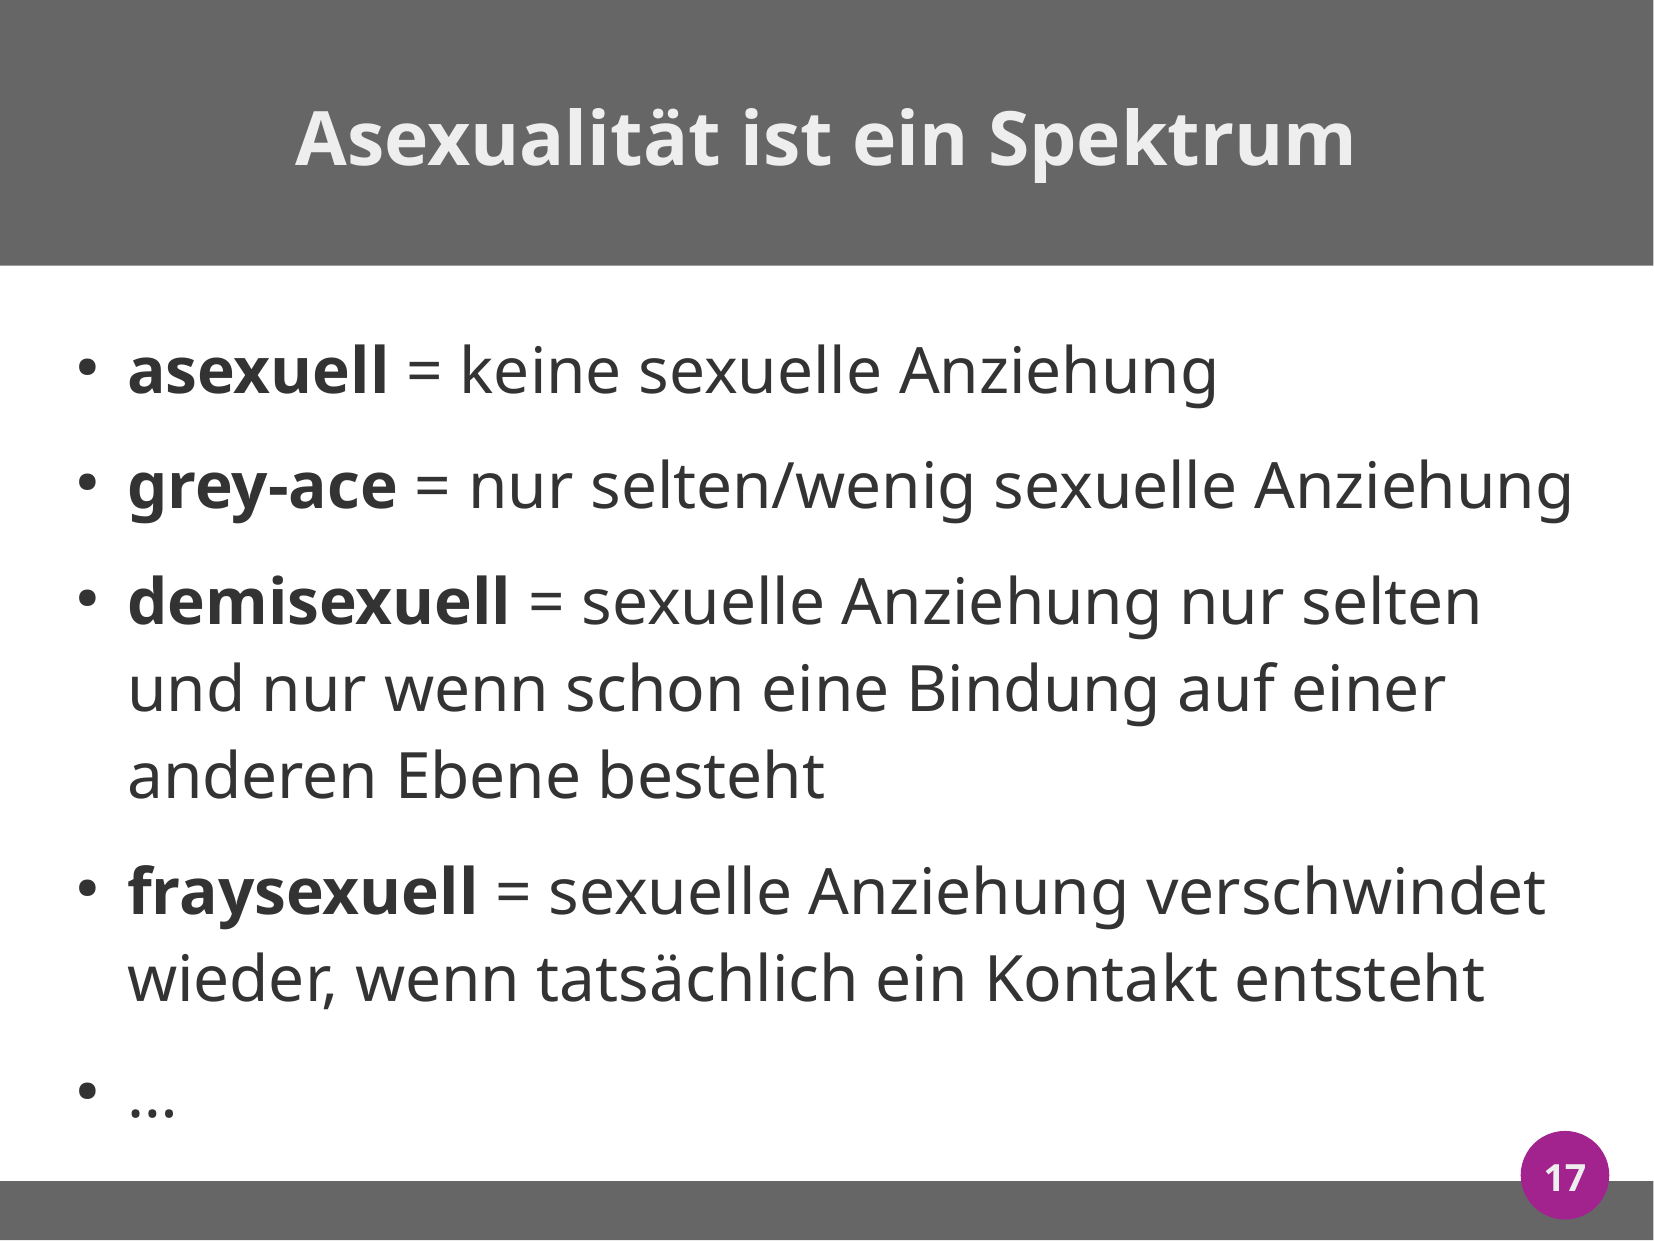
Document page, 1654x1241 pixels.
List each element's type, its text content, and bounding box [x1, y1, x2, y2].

list asexuell = keine sexuelle Anziehung grey-ace = nur selten/wenig sexuelle Anziehung demisexuell = sexuelle Anziehung nur selten und nur wenn schon eine Bindung auf einer anderen Ebene besteht fraysexuell = sexuelle Anziehung verschwindet wieder, wenn tatsächlich ein Kontakt entsteht … [59, 324, 1595, 1152]
title Asexualität ist ein Spektrum [59, 11, 1595, 260]
